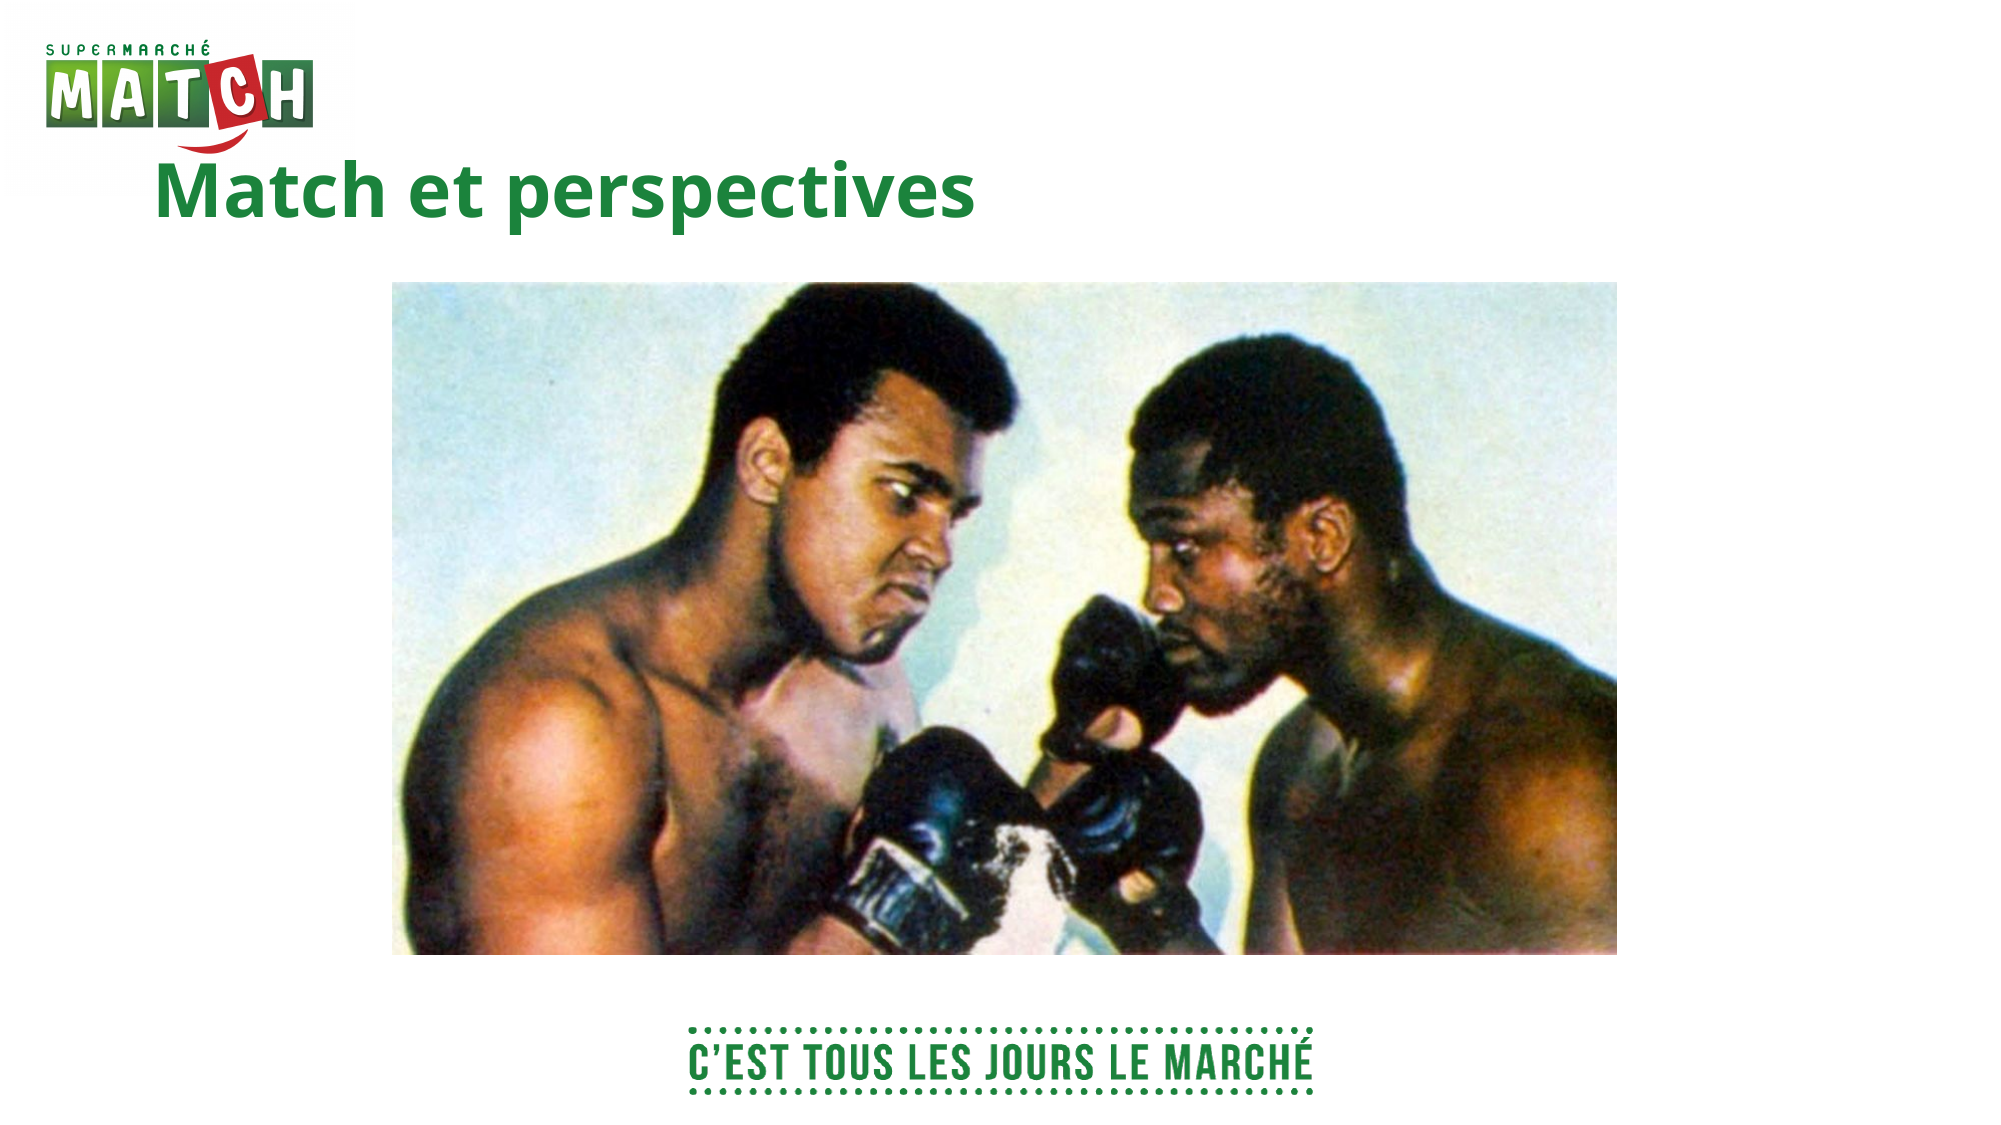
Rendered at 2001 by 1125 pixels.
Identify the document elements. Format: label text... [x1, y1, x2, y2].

picture [4, 2, 355, 196]
picture [392, 282, 1617, 955]
title Match et perspectives [137, 137, 1863, 250]
picture [685, 1024, 1315, 1098]
